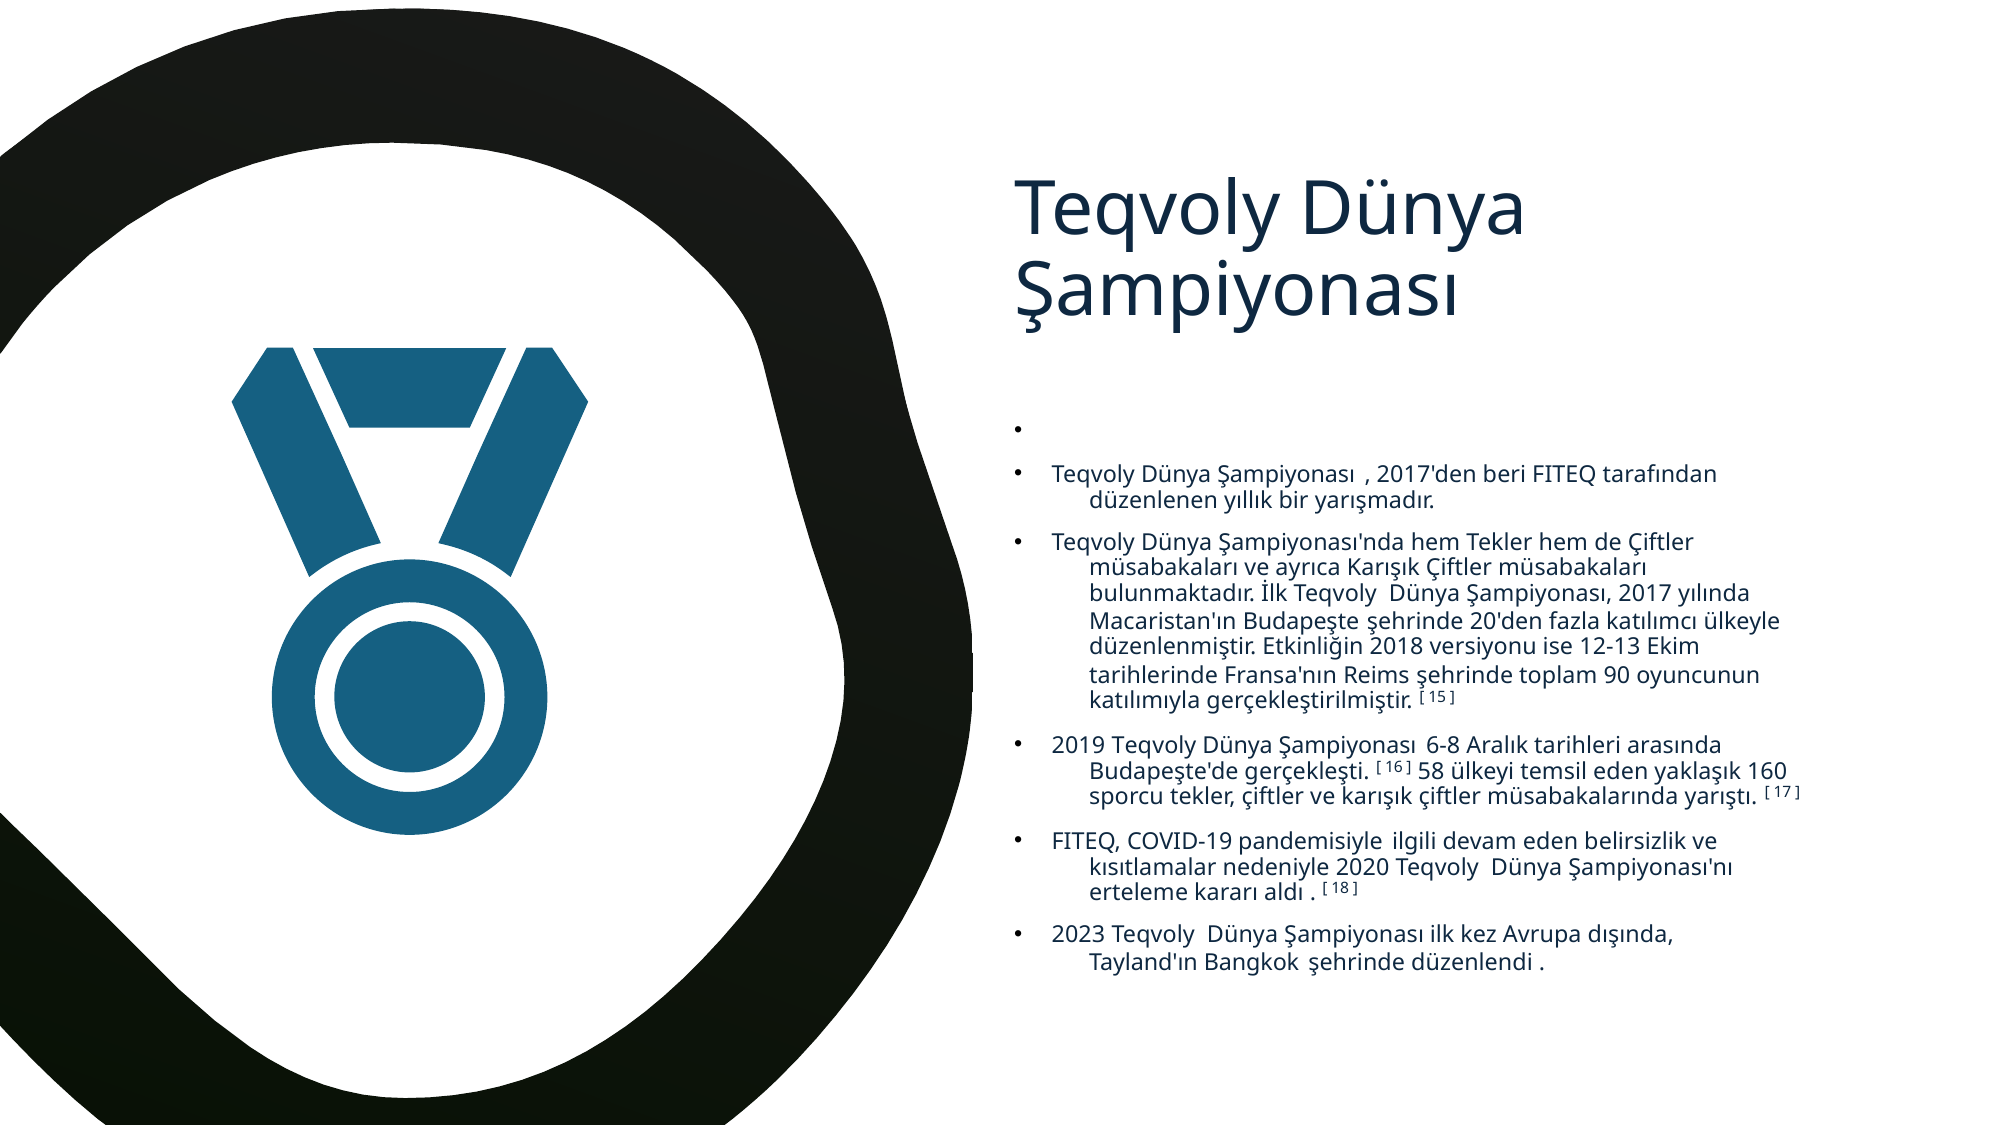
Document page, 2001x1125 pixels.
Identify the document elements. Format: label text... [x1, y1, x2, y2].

title Teqvoly Dünya Şampiyonası [999, 131, 1817, 371]
list Teqvoly Dünya Şampiyonası , 2017'den beri FITEQ tarafından düzenlenen yıllık bir yarışmadır. Teqvoly Dünya Şampiyonası'nda hem Tekler hem de Çiftler müsabakaları ve ayrıca Karışık Çiftler müsabakaları bulunmaktadır. İlk Teqvoly Dünya Şampiyonası, 2017 yılında Macaristan'ın Budapeşte şehrinde 20'den fazla katılımcı ülkeyle düzenlenmiştir. Etkinliğin 2018 versiyonu ise 12-13 Ekim tarihlerinde Fransa'nın Reims şehrinde toplam 90 oyuncunun katılımıyla gerçekleştirilmiştir. [ 15 ] 2019 Teqvoly Dünya Şampiyonası 6-8 Aralık tarihleri arasında Budapeşte'de gerçekleşti. [ 16 ] 58 ülkeyi temsil eden yaklaşık 160 sporcu tekler, çiftler ve karışık çiftler müsabakalarında yarıştı. [ 17 ] FITEQ, COVID-19 pandemisiyle ilgili devam eden belirsizlik ve kısıtlamalar nedeniyle 2020 Teqvoly Dünya Şampiyonası'nı erteleme kararı aldı . [ 18 ] 2023 Teqvoly Dünya Şampiyonası ilk kez Avrupa dışında, Tayland'ın Bangkok şehrinde düzenlendi . [999, 397, 1816, 995]
picture [112, 294, 707, 889]
text_box [0, 0, 2000, 1125]
